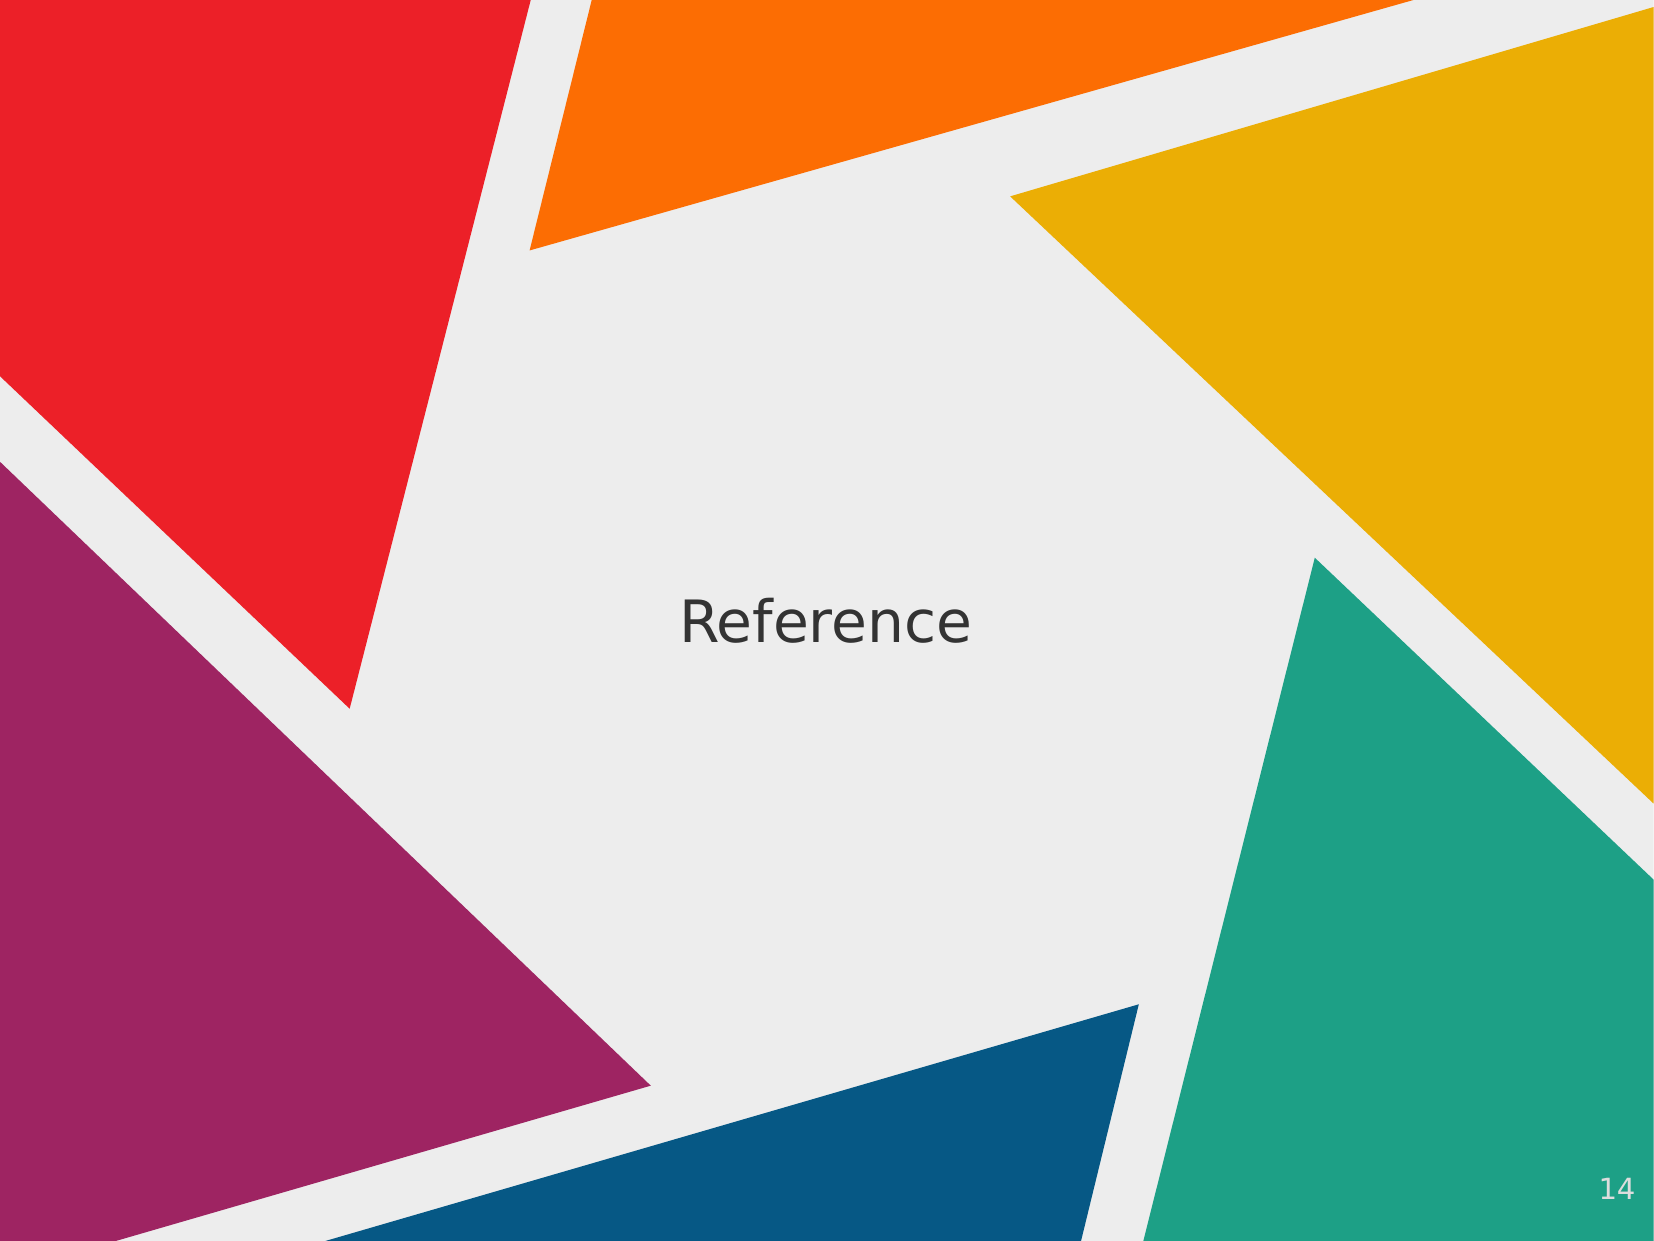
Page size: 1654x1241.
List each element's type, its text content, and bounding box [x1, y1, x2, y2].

title Reference [467, 518, 1185, 726]
